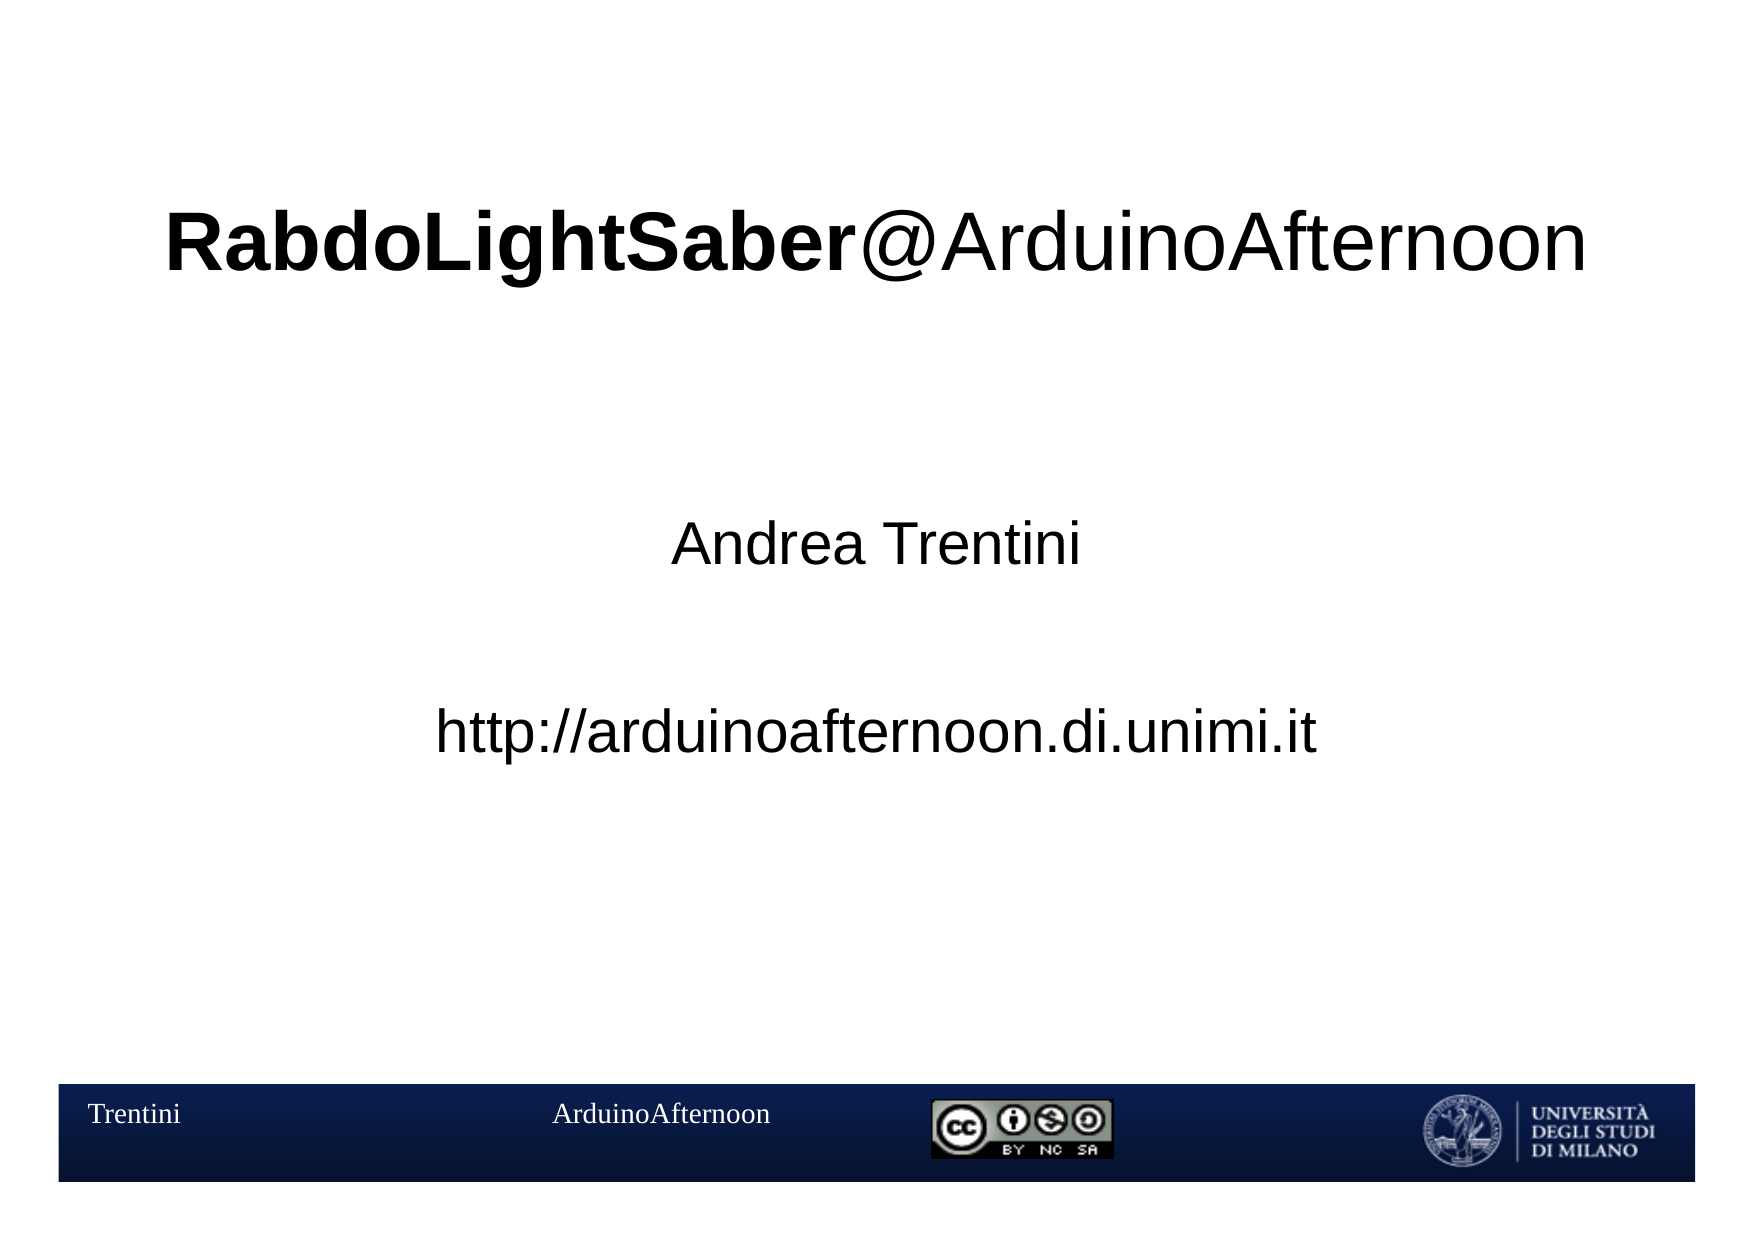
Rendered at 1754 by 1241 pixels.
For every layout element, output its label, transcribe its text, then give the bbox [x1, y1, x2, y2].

list Andrea Trentini http://arduinoafternoon.di.unimi.it [140, 321, 1614, 973]
picture [58, 1084, 1696, 1182]
title RabdoLightSaber@ArduinoAfternoon [58, 103, 1696, 380]
